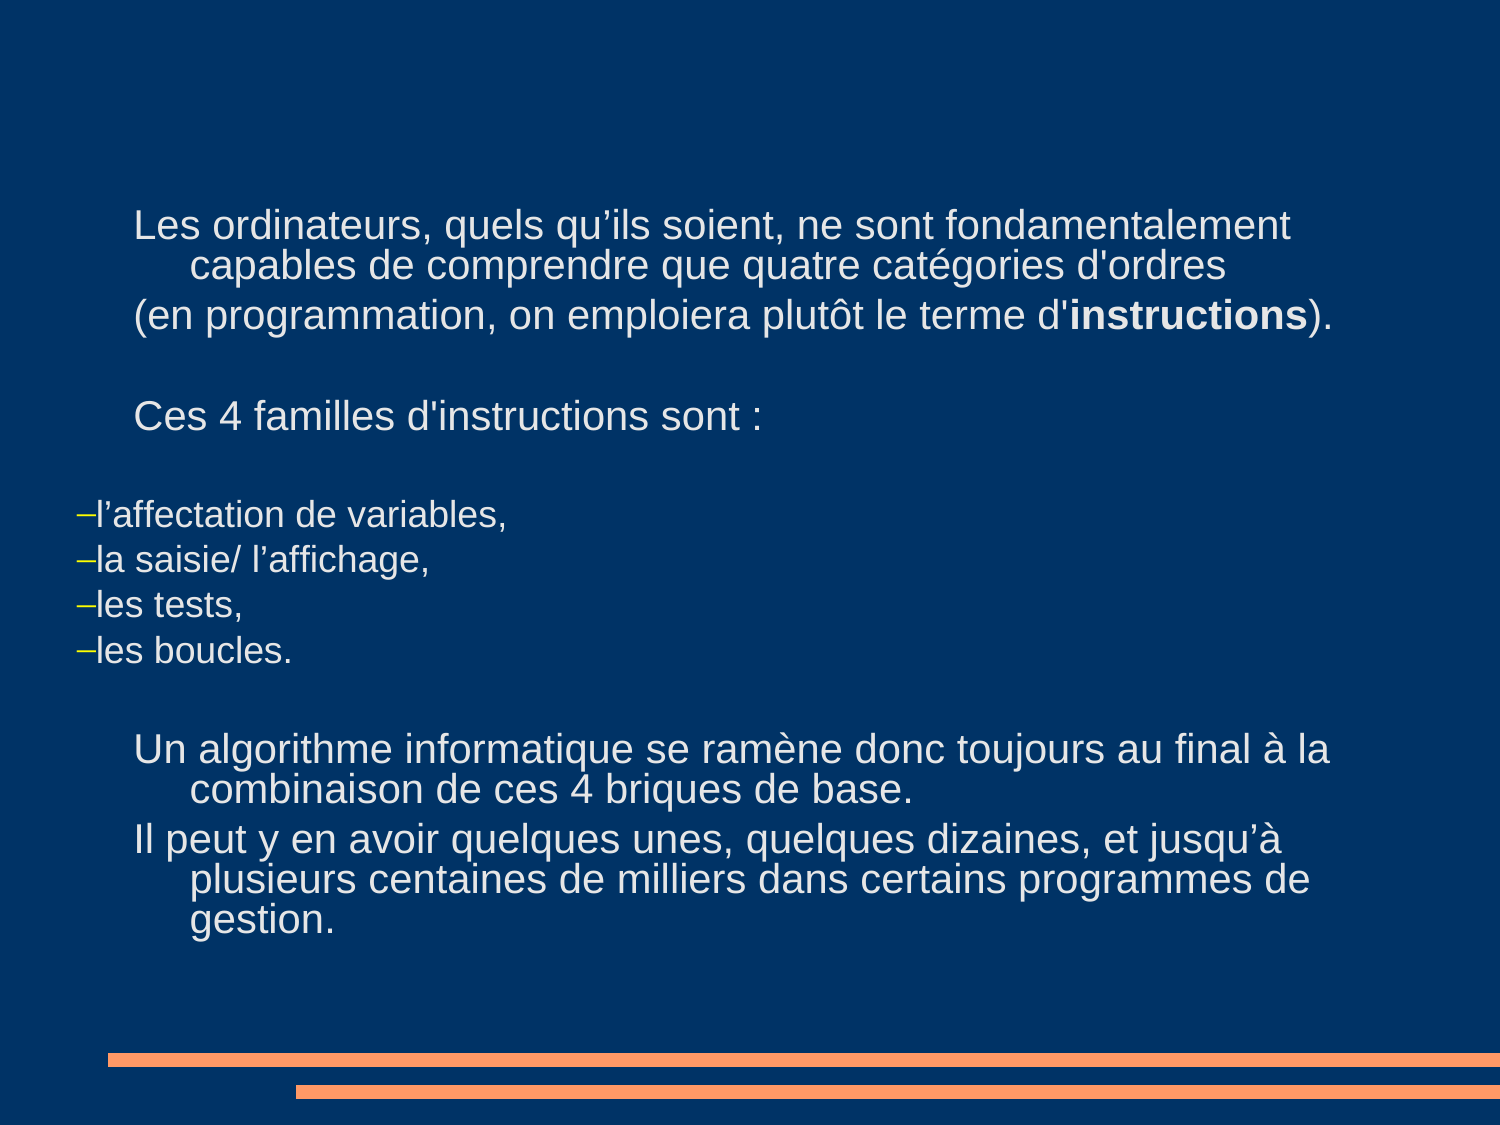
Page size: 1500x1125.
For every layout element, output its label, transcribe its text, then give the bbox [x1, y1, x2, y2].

list Les ordinateurs, quels qu’ils soient, ne sont fondamentalement capables de comprendre que quatre catégories d'ordres (en programmation, on emploiera plutôt le terme d'instructions). Ces 4 familles d'instructions sont : l’affectation de variables, la saisie/ l’affichage, les tests, les boucles. Un algorithme informatique se ramène donc toujours au final à la combinaison de ces 4 briques de base. Il peut y en avoir quelques unes, quelques dizaines, et jusqu’à plusieurs centaines de milliers dans certains programmes de gestion. [62, 199, 1463, 988]
